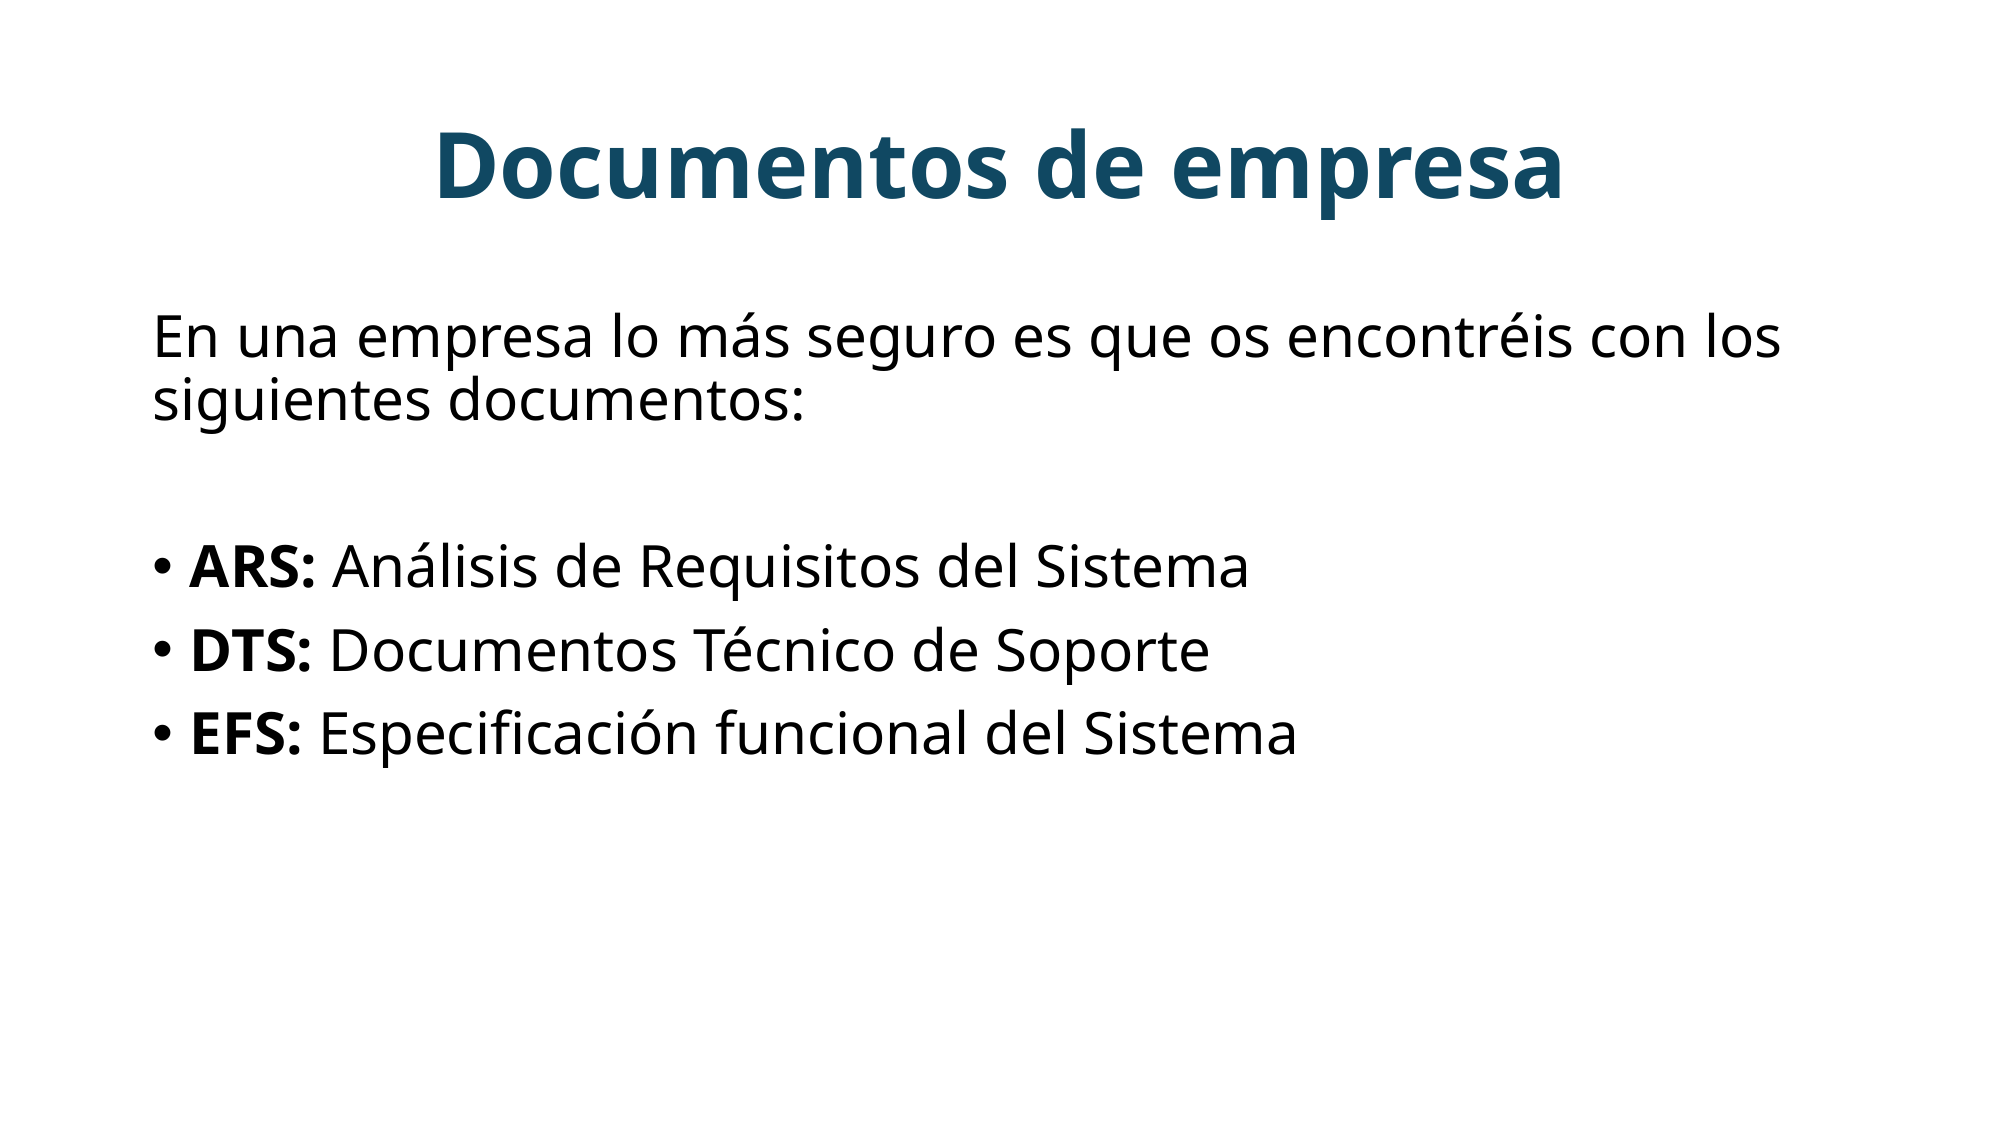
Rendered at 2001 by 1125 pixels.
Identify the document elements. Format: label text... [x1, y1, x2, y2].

list En una empresa lo más seguro es que os encontréis con los siguientes documentos: ARS: Análisis de Requisitos del Sistema DTS: Documentos Técnico de Soporte EFS: Especificación funcional del Sistema [137, 299, 1863, 1014]
title Documentos de empresa [137, 59, 1863, 278]
